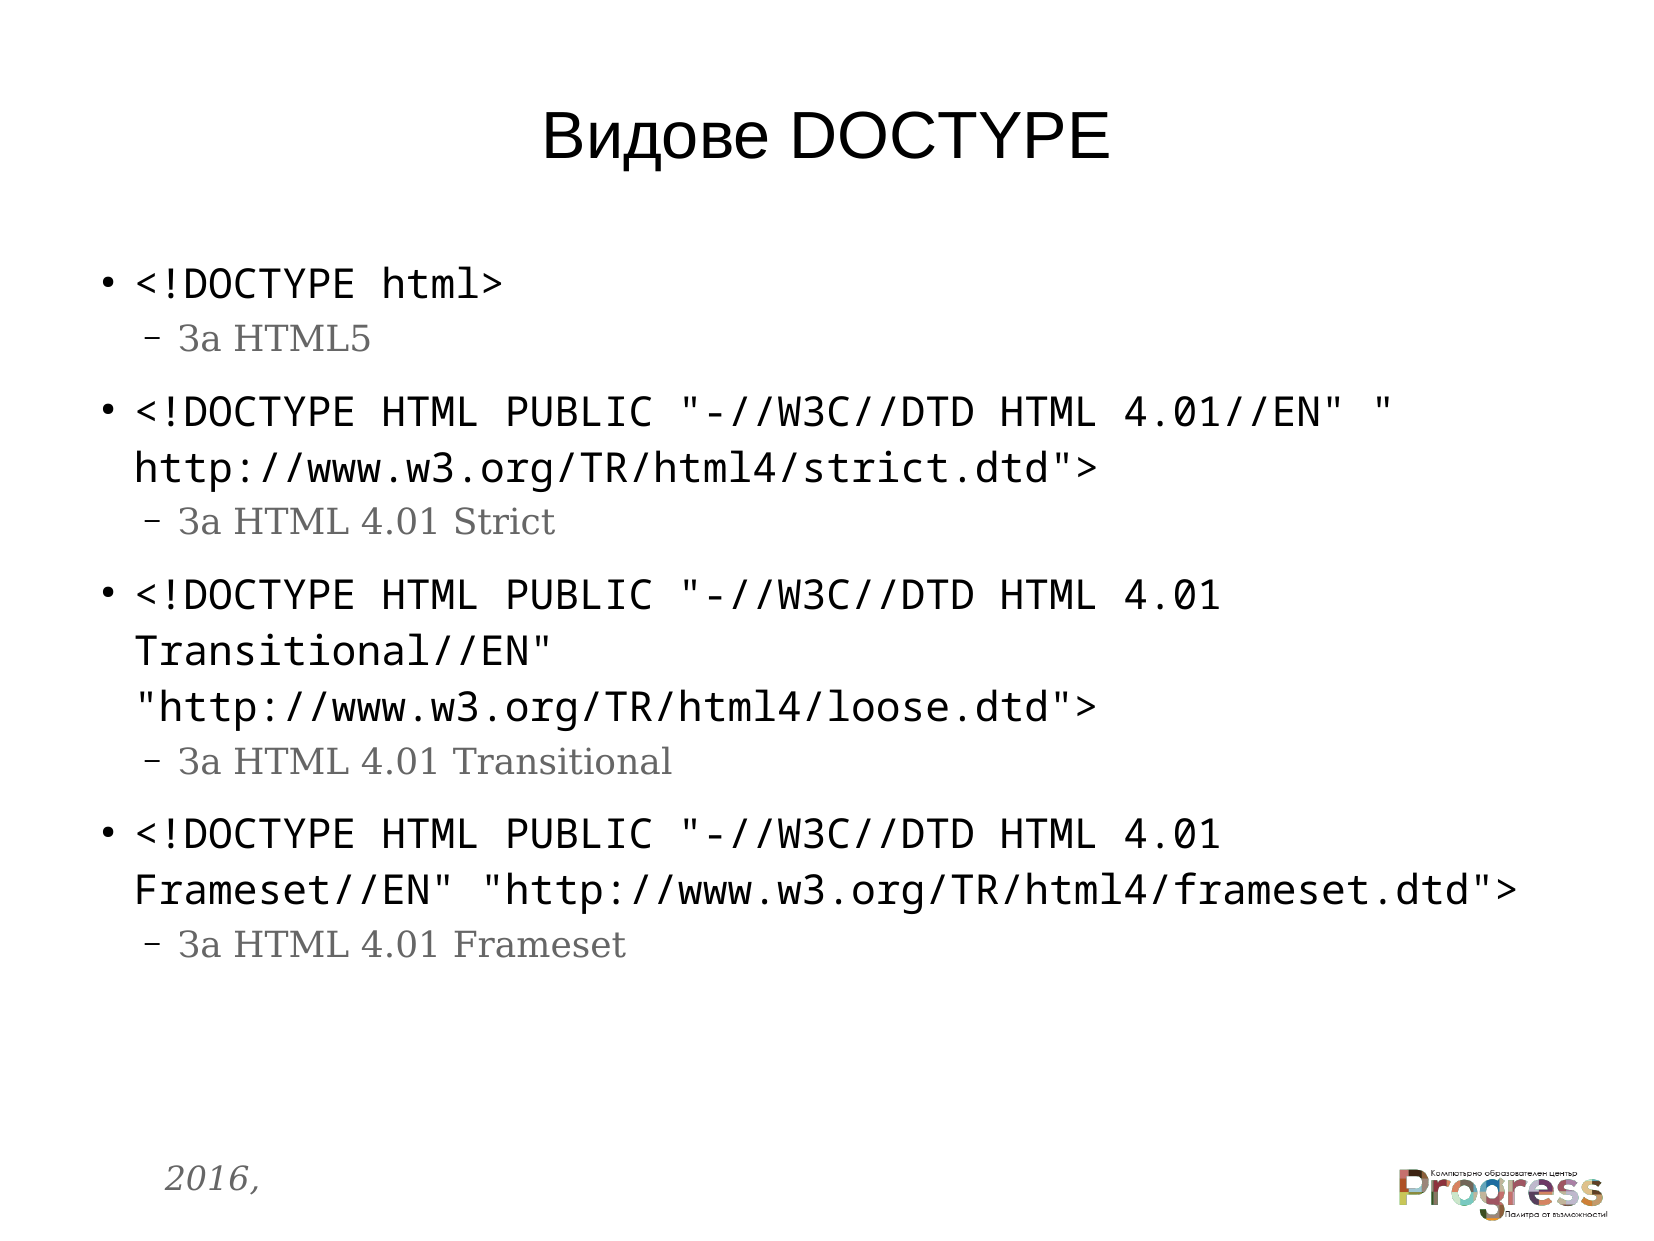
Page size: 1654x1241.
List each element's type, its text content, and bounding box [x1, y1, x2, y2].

title Видове DOCTYPE [82, 55, 1571, 216]
picture [1399, 1168, 1613, 1221]
list <!DOCTYPE html> За HTML5 <!DOCTYPE HTML PUBLIC "-//W3C//DTD HTML 4.01//EN" "http://www.w3.org/TR/html4/strict.dtd"> За HTML 4.01 Strict <!DOCTYPE HTML PUBLIC "-//W3C//DTD HTML 4.01 Transitional//EN" "http://www.w3.org/TR/html4/loose.dtd"> За HTML 4.01 Transitional <!DOCTYPE HTML PUBLIC "-//W3C//DTD HTML 4.01 Frameset//EN" "http://www.w3.org/TR/html4/frameset.dtd"> За HTML 4.01 Frameset [90, 255, 1531, 1036]
text_box 2016, Ива Е. Попова [150, 1152, 586, 1201]
